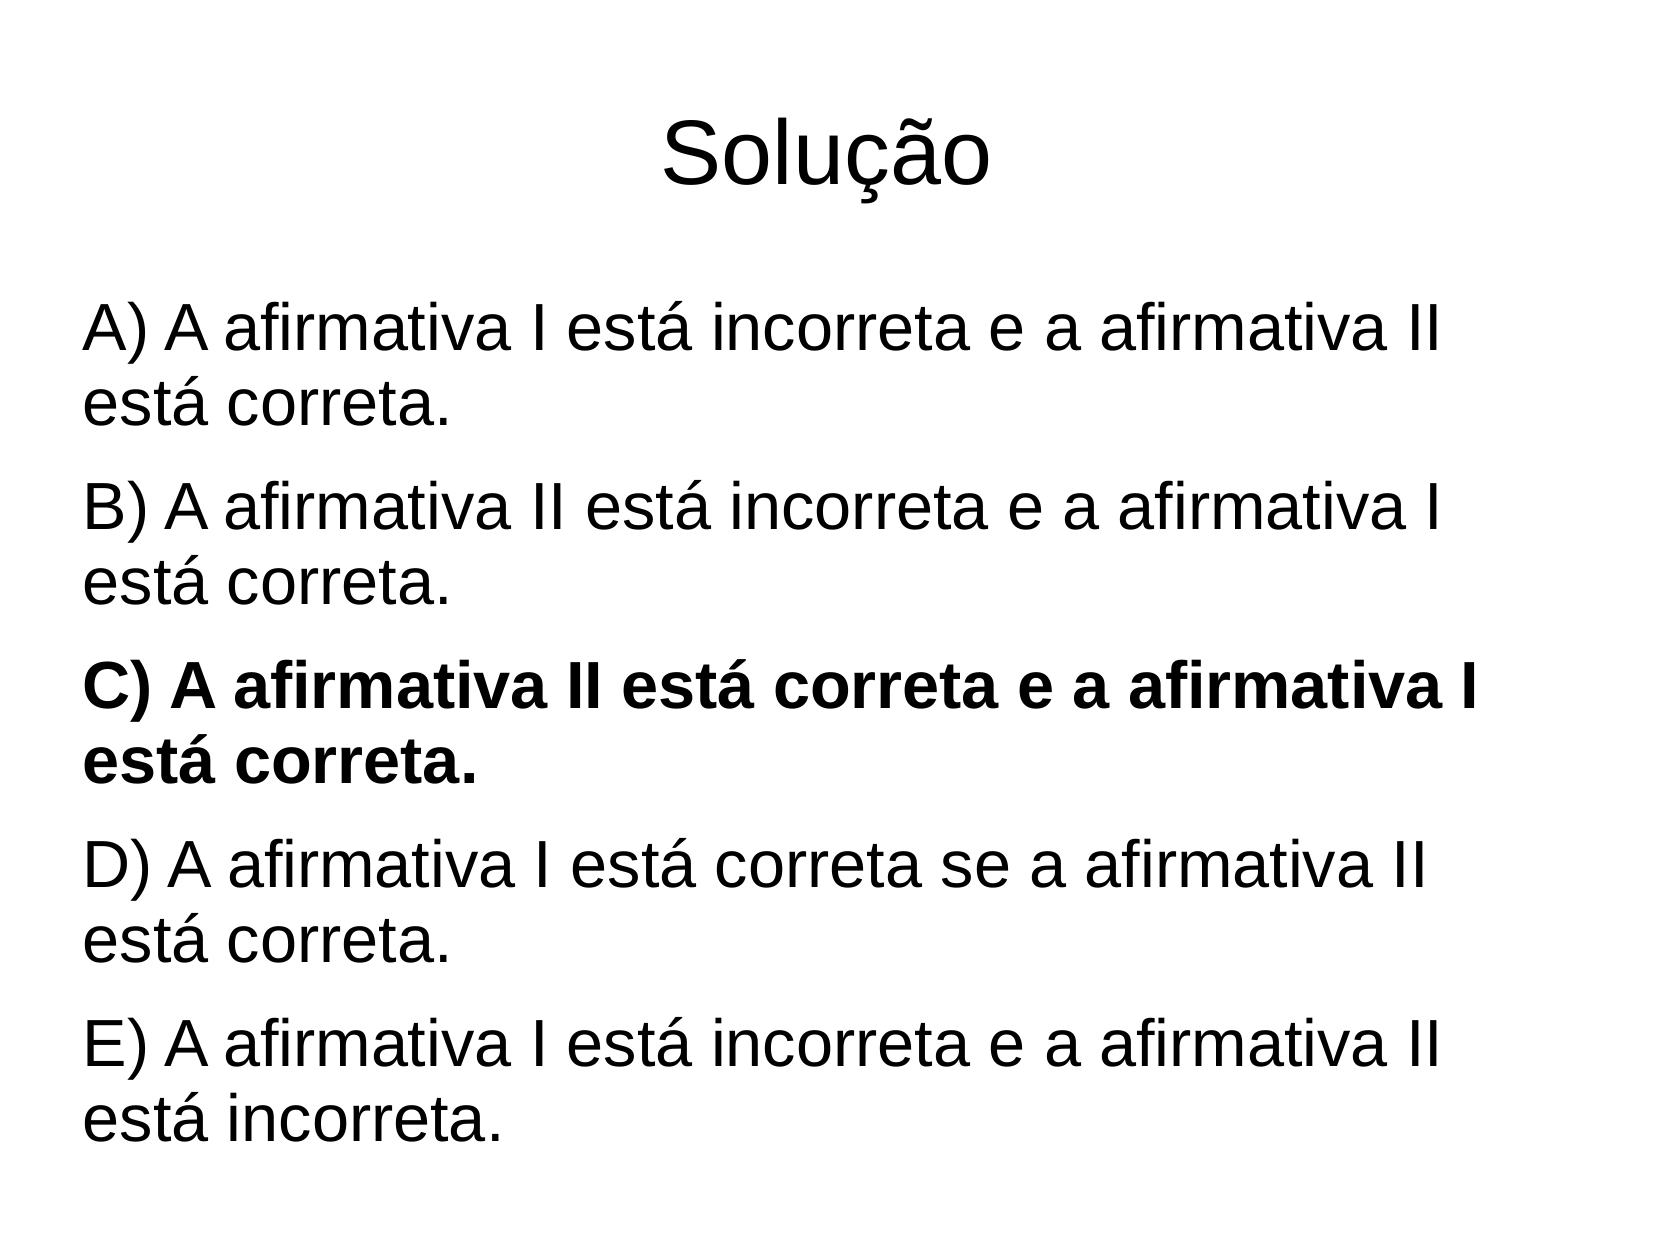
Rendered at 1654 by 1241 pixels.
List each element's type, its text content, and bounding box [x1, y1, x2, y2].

title Solução [82, 49, 1571, 257]
list A) A afirmativa I está incorreta e a afirmativa II está correta. B) A afirmativa II está incorreta e a afirmativa I está correta. C) A afirmativa II está correta e a afirmativa I está correta. D) A afirmativa I está correta se a afirmativa II está correta. E) A afirmativa I está incorreta e a afirmativa II está incorreta. [82, 290, 1571, 1157]
